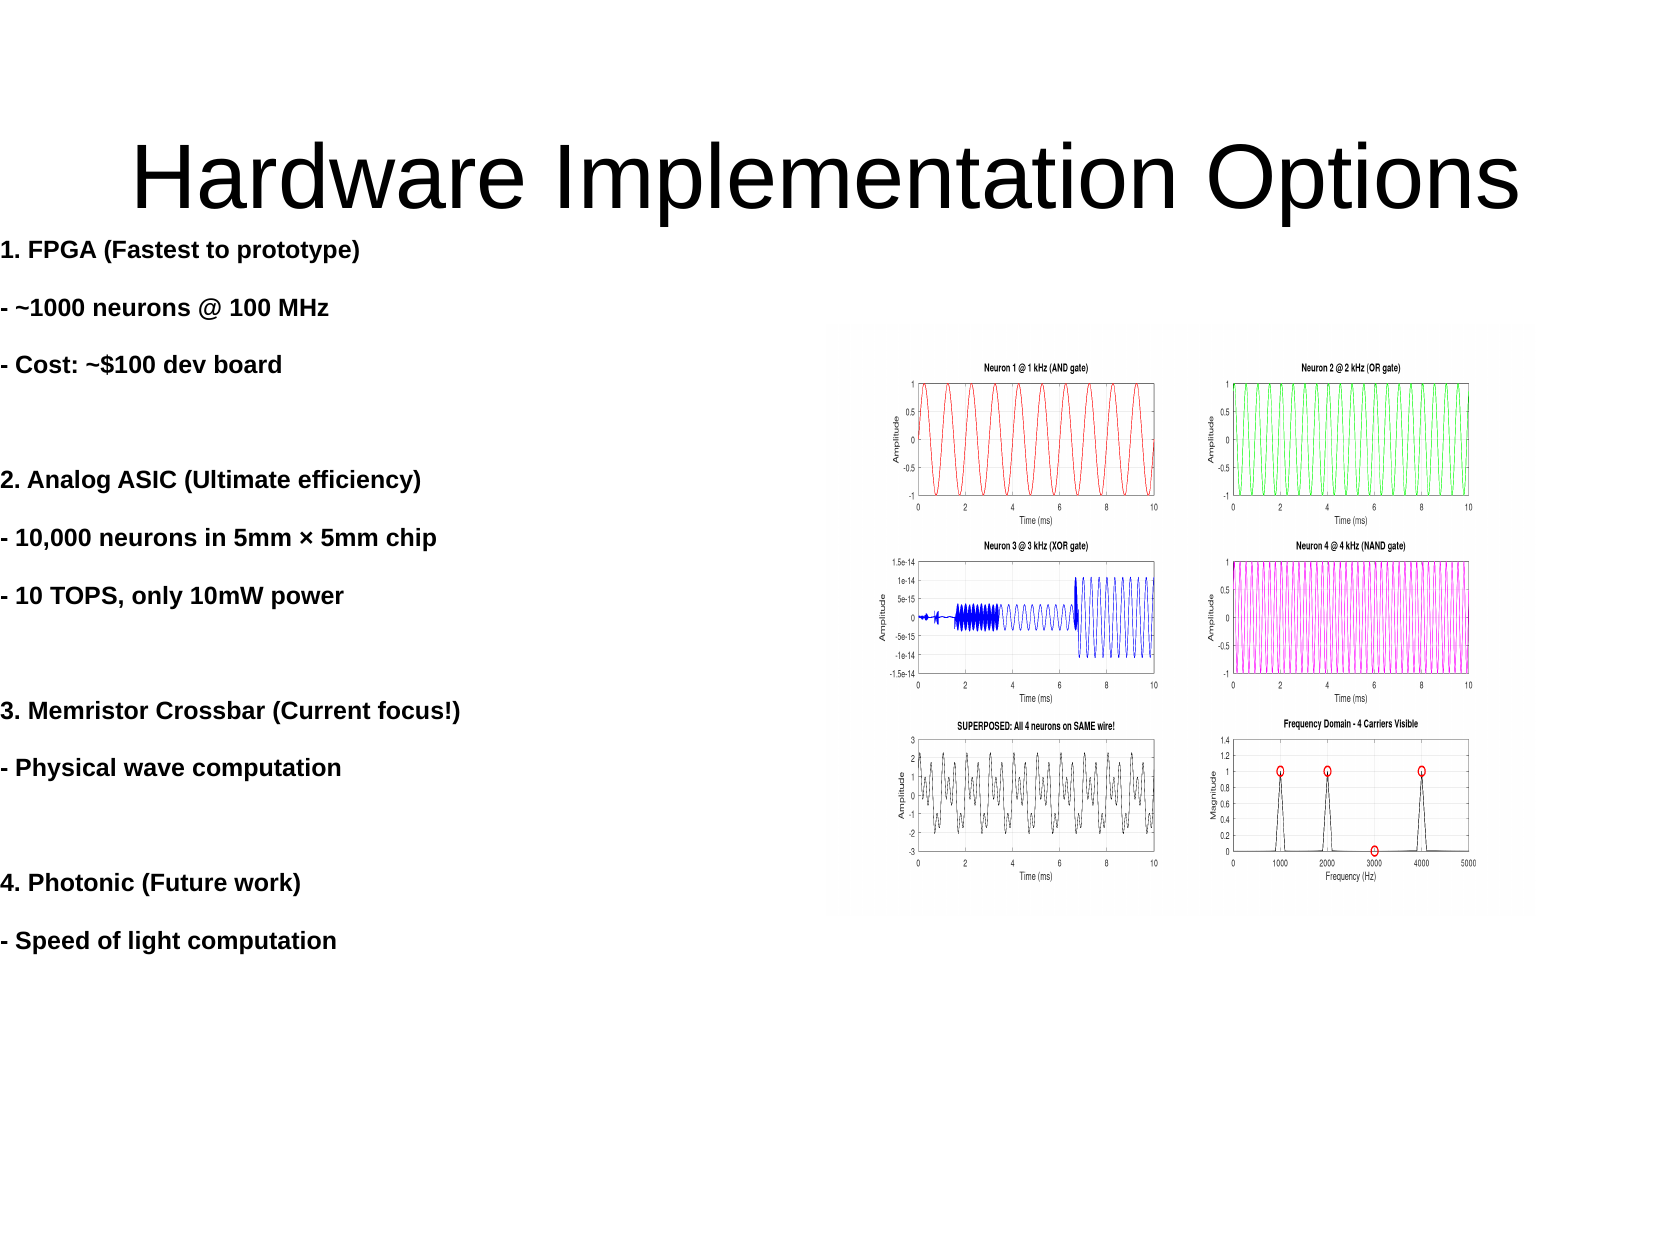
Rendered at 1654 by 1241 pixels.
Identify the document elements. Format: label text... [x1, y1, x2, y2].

list 1. FPGA (Fastest to prototype) - ~1000 neurons @ 100 MHz - Cost: ~$100 dev board 2. Analog ASIC (Ultimate efficiency) - 10,000 neurons in 5mm × 5mm chip - 10 TOPS, only 10mW power 3. Memristor Crossbar (Current focus!) - Physical wave computation 4. Photonic (Future work) - Speed of light computation [0, 236, 827, 1034]
title Hardware Implementation Options [118, 88, 1536, 266]
picture [826, 324, 1536, 916]
